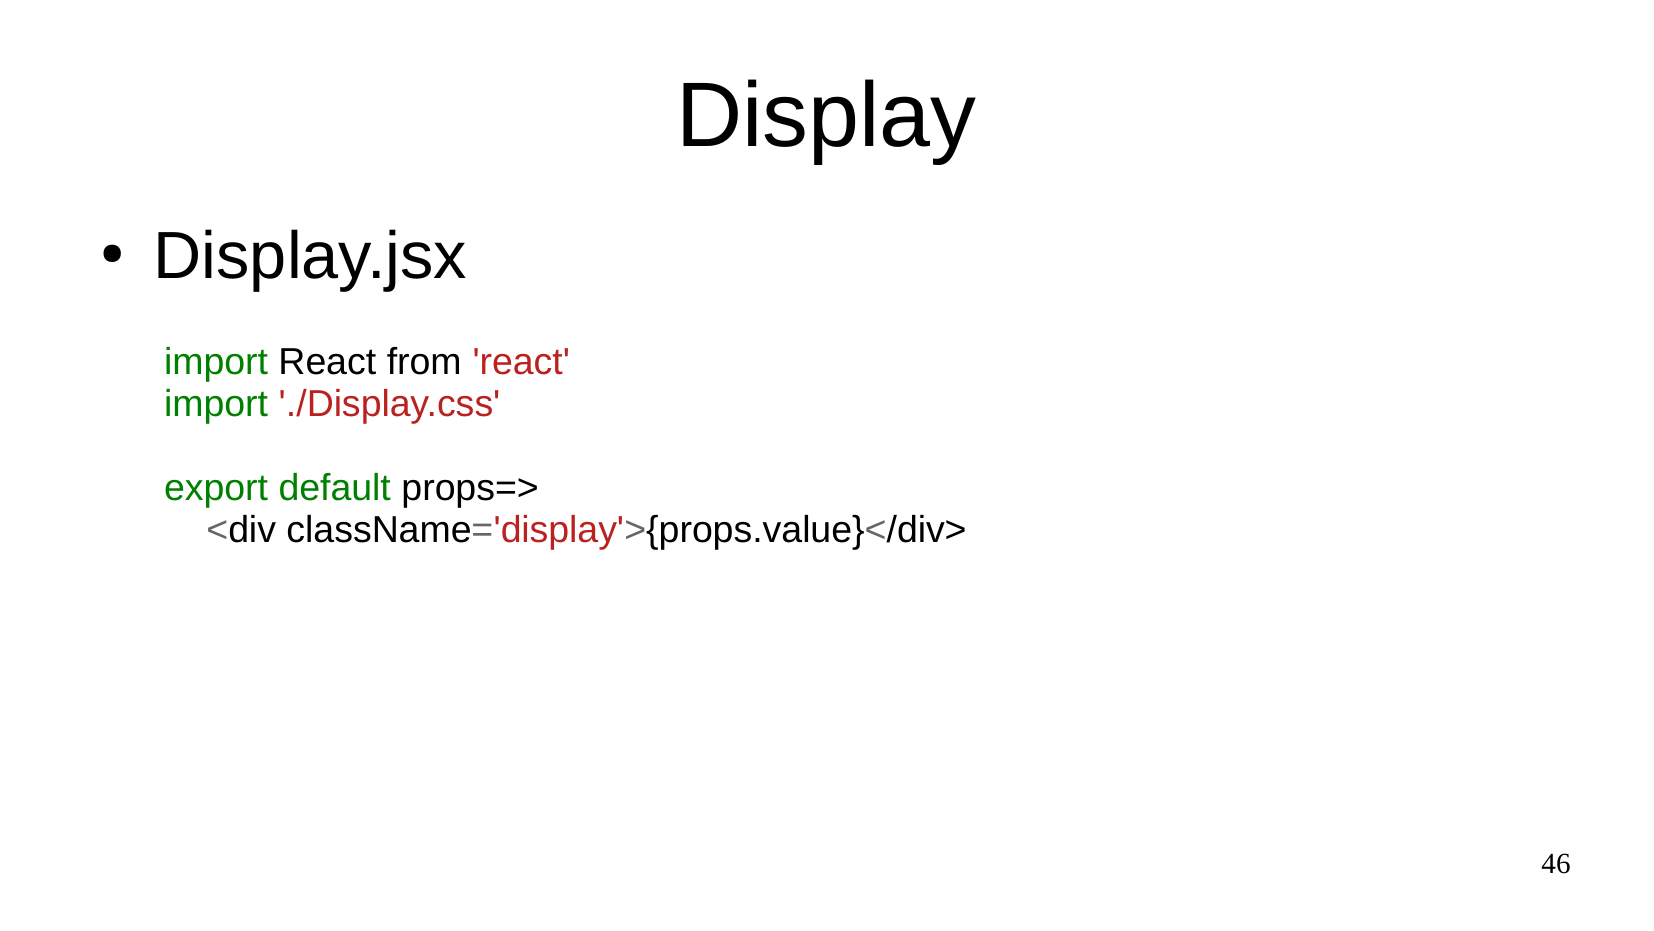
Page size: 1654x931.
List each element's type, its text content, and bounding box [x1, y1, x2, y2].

text_box import React from 'react' import './Display.css' export default props=> <div className='display'>{props.value}</div> [149, 332, 1246, 558]
list Display.jsx [82, 217, 1571, 758]
title Display [82, 37, 1571, 193]
